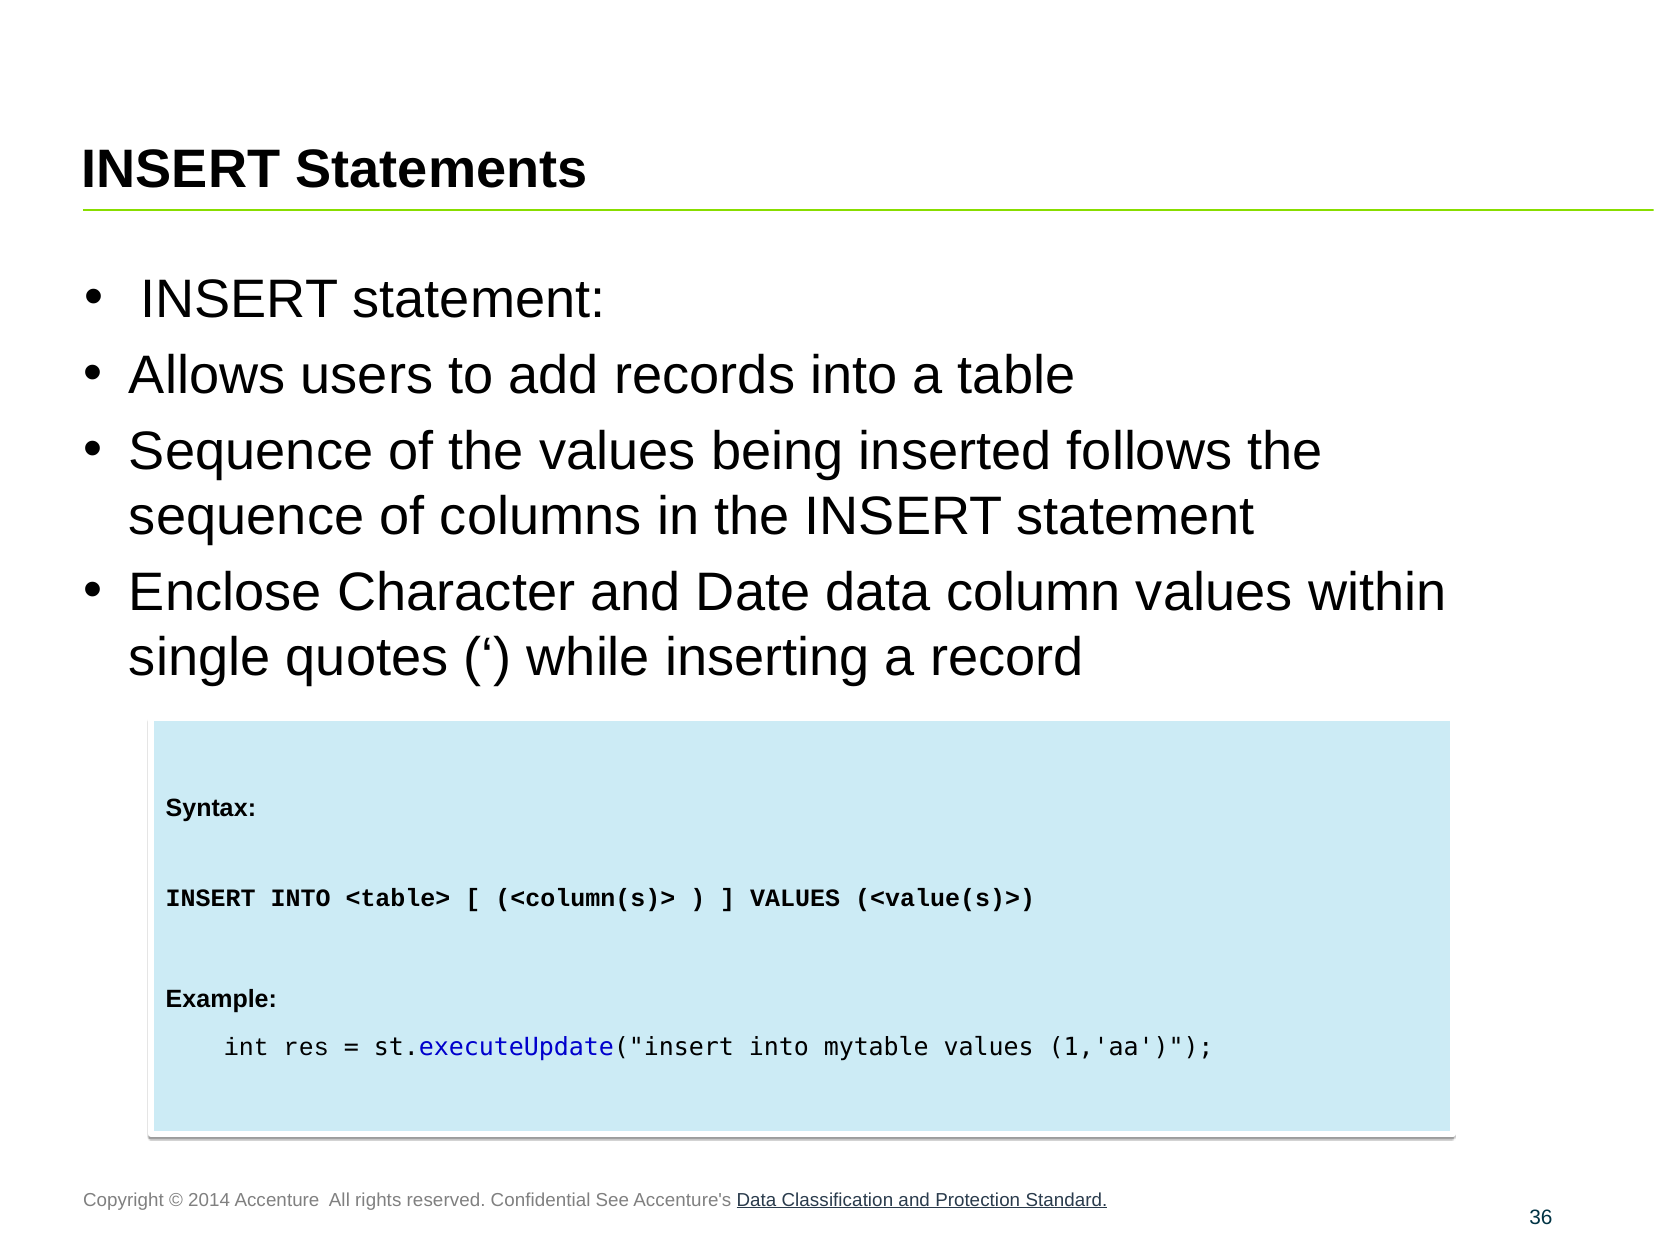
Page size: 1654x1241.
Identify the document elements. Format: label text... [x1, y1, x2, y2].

title INSERT Statements [81, 56, 1654, 199]
text_box Syntax: INSERT INTO <table> [ (<column(s)> ) ] VALUES (<value(s)>) Example: int res = st.executeUpdate("insert into mytable values (1,'aa')"); [150, 717, 1453, 1134]
text_box 36 [1529, 1182, 1645, 1229]
list INSERT statement: Allows users to add records into a table Sequence of the values being inserted follows the sequence of columns in the INSERT statement Enclose Character and Date data column values within single quotes (‘) while inserting a record [84, 255, 1530, 1166]
